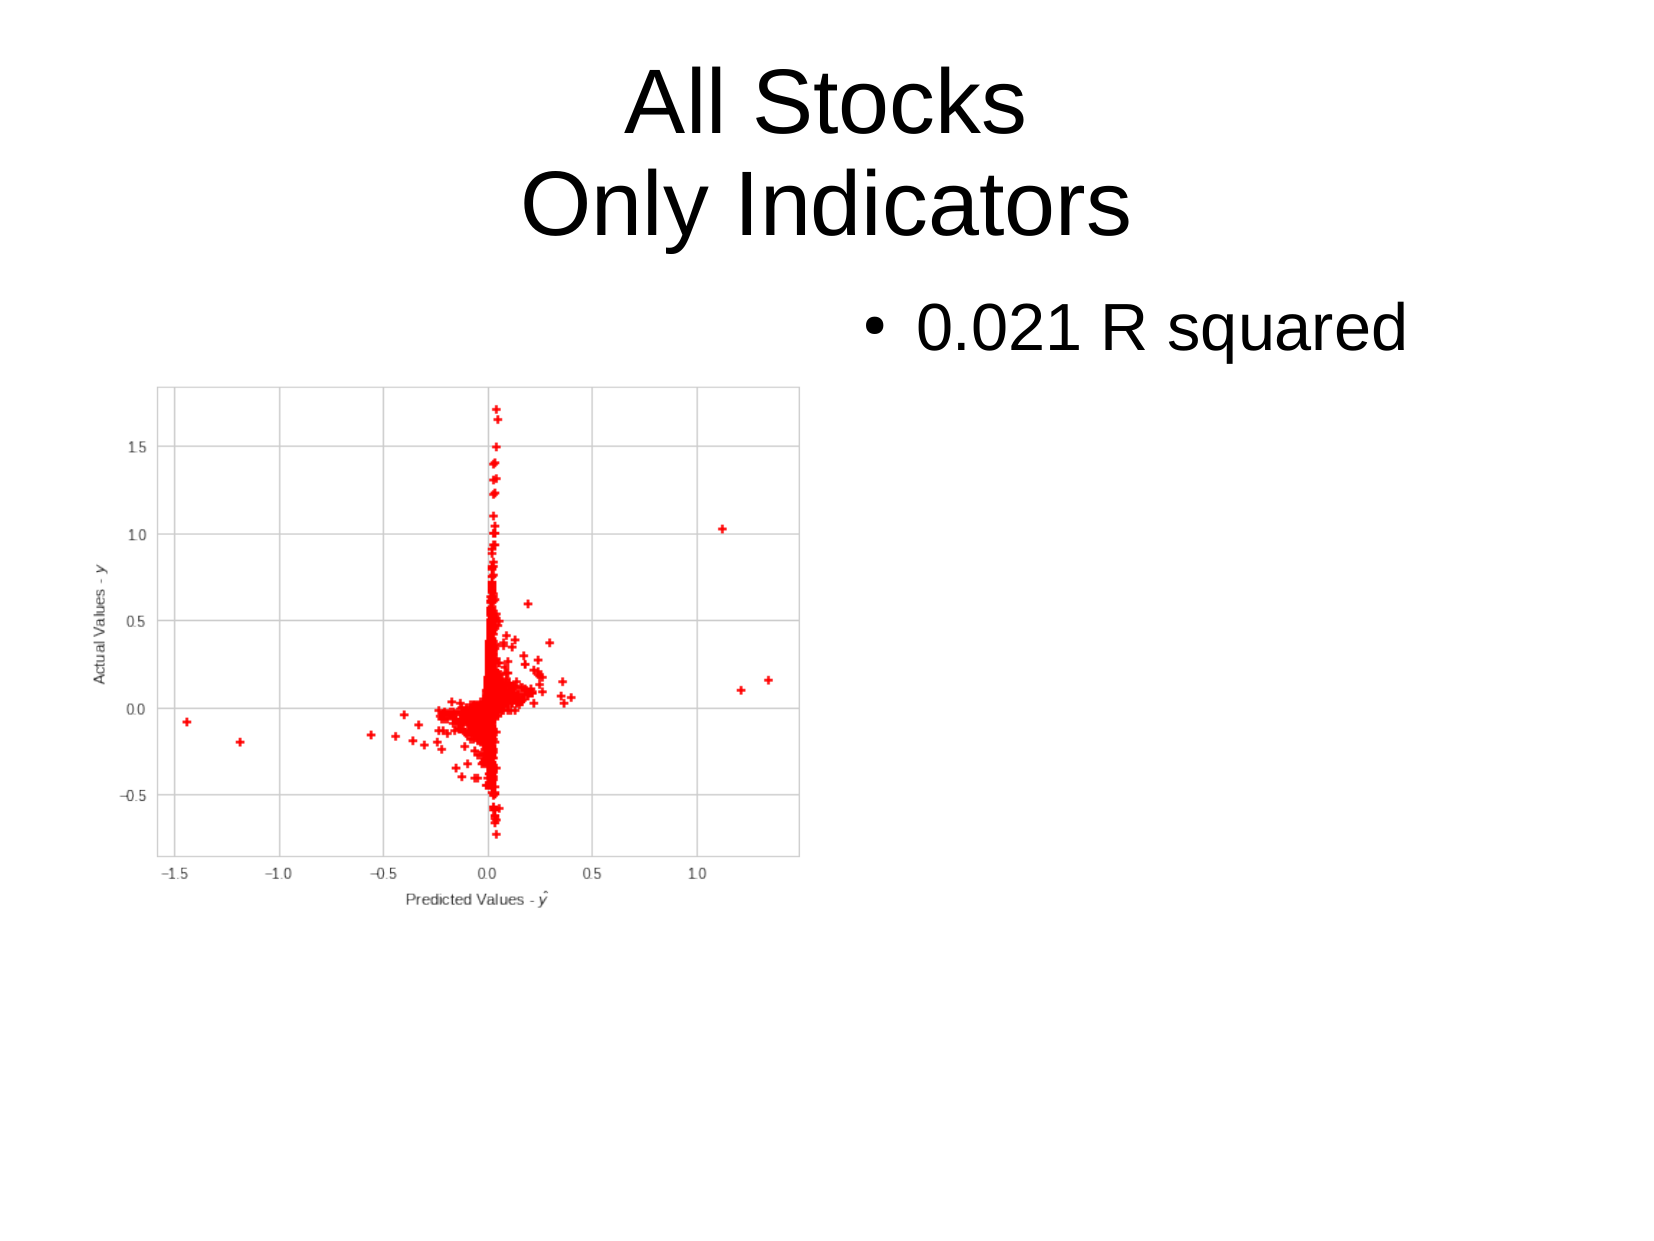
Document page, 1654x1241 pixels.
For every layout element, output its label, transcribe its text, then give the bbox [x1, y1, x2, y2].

picture [82, 378, 809, 921]
title All Stocks Only Indicators [82, 49, 1571, 257]
list 0.021 R squared [845, 290, 1572, 634]
